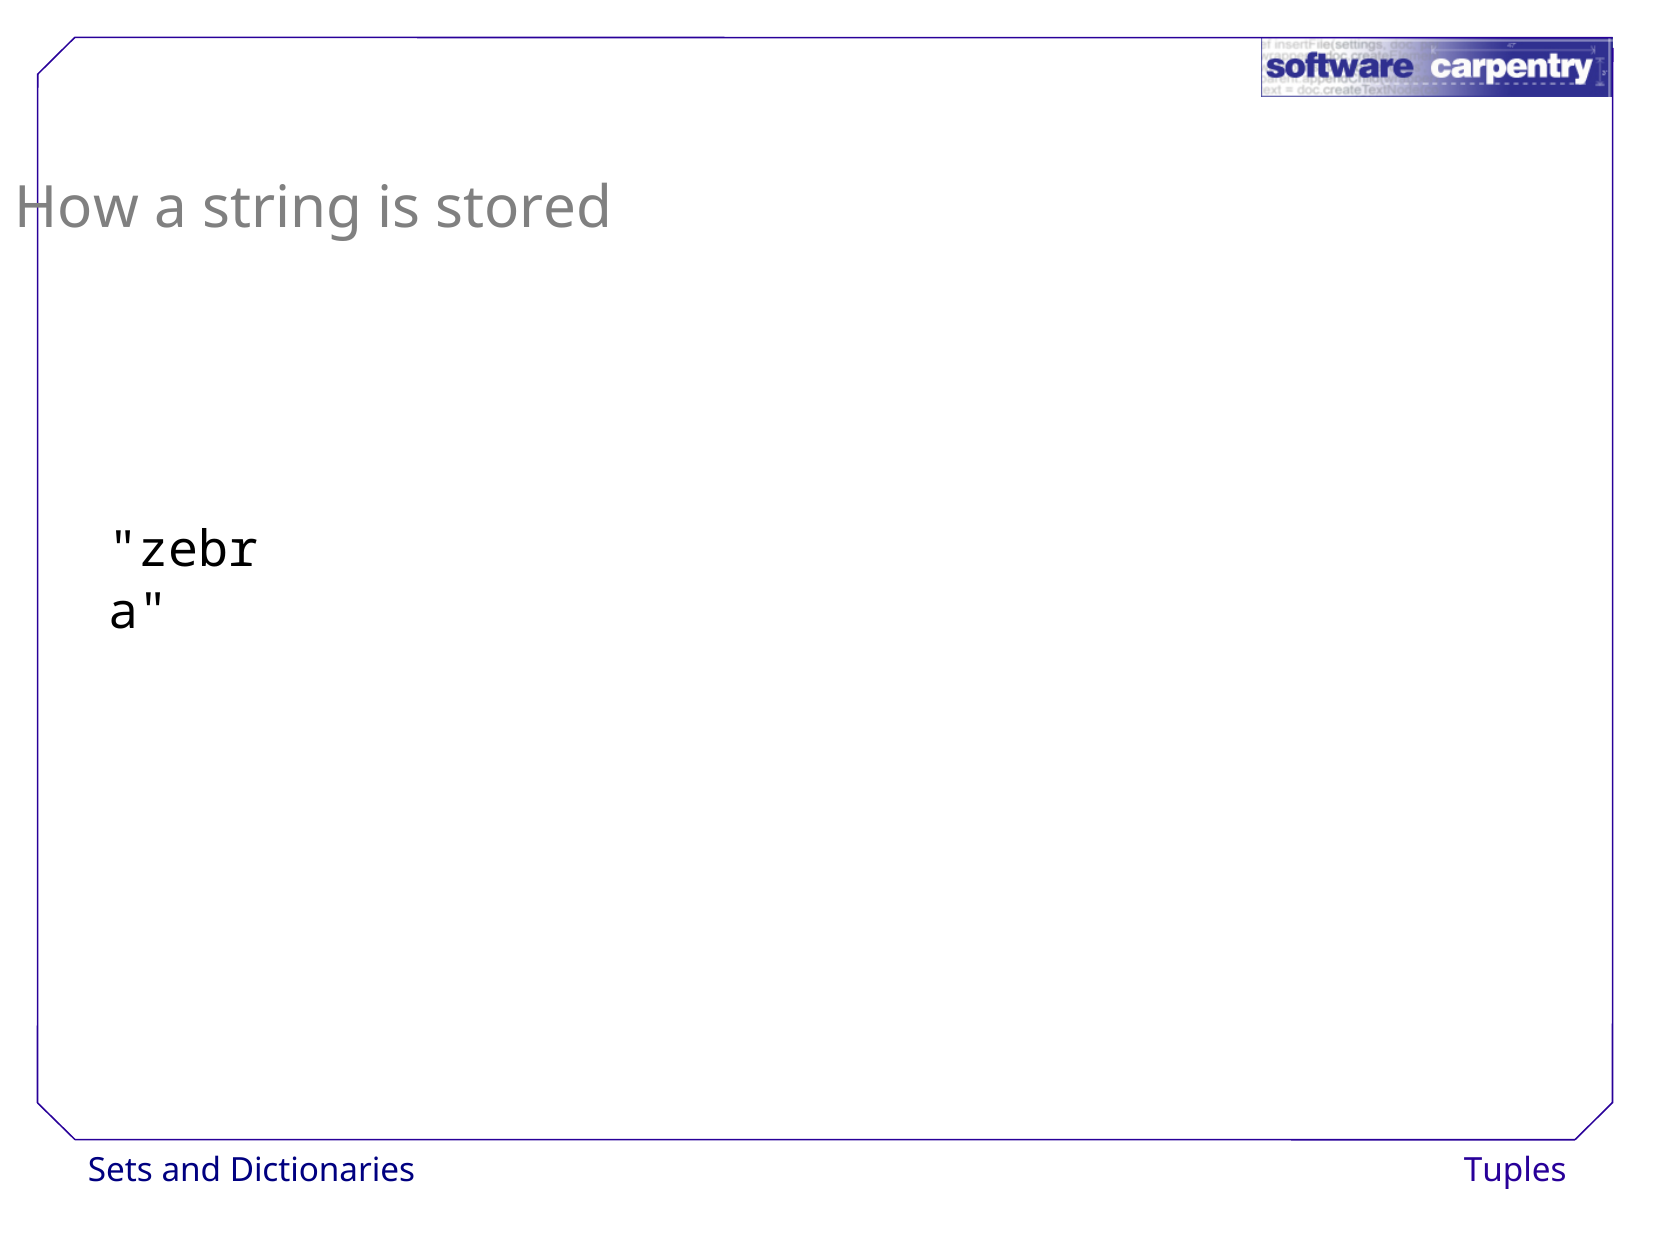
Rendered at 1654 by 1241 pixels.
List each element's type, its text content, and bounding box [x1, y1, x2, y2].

picture [1261, 39, 1613, 97]
text_box How a string is stored [0, 126, 778, 248]
text_box "zebra" [80, 506, 288, 582]
